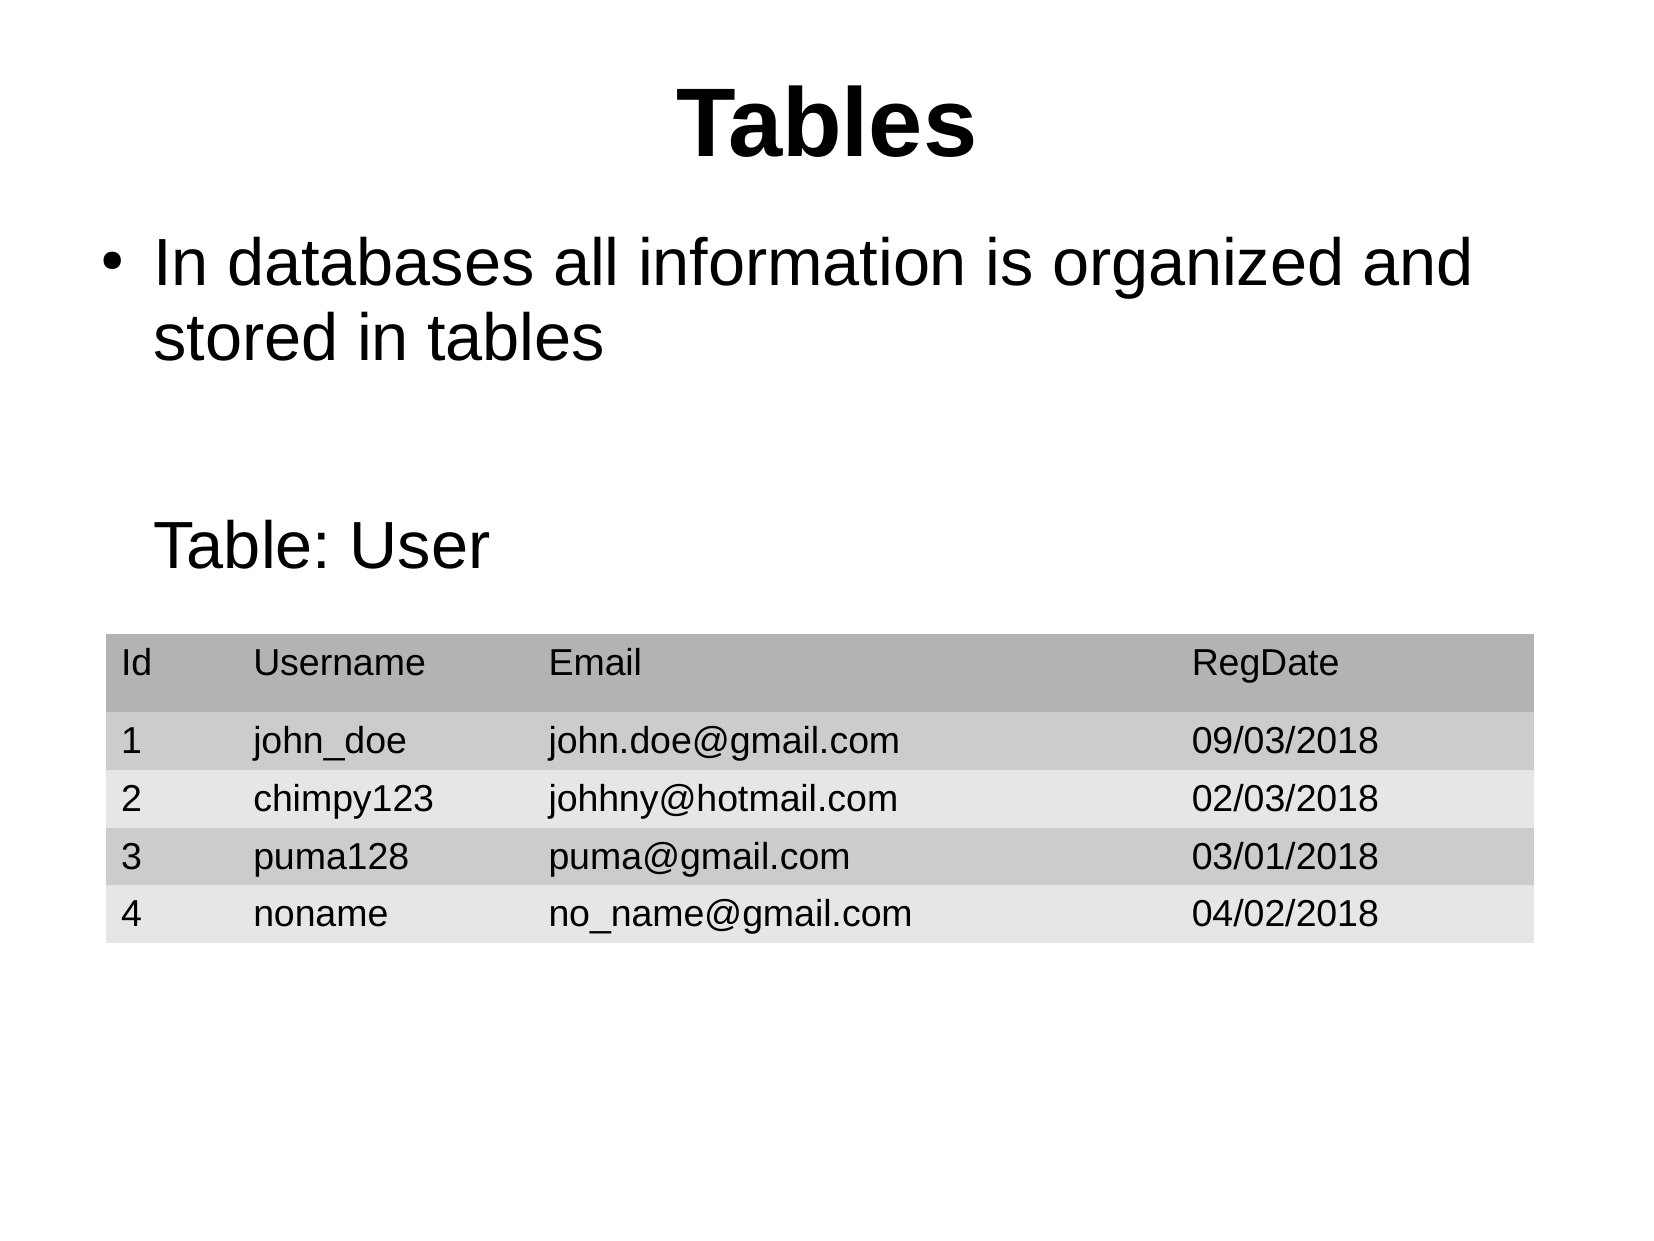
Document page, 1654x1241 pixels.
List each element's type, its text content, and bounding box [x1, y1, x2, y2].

table_cell noname [239, 885, 534, 943]
table_cell puma128 [239, 828, 534, 885]
table_cell 2 [106, 770, 239, 828]
table_header Id [106, 634, 239, 712]
table_header Username [239, 634, 534, 712]
table_cell johhny@hotmail.com [534, 770, 1177, 828]
table_cell 3 [106, 828, 239, 885]
table_header Email [534, 634, 1177, 712]
table_cell john_doe [239, 712, 534, 770]
table_cell 1 [106, 712, 239, 770]
table_cell 4 [106, 885, 239, 943]
table_cell john.doe@gmail.com [534, 712, 1177, 770]
table_cell 09/03/2018 [1177, 712, 1534, 770]
list In databases all information is organized and stored in tables Table: User [82, 225, 1538, 1186]
table_cell 04/02/2018 [1177, 885, 1534, 943]
table_cell 03/01/2018 [1177, 828, 1534, 885]
table_cell no_name@gmail.com [534, 885, 1177, 943]
table_cell puma@gmail.com [534, 828, 1177, 885]
table_header RegDate [1177, 634, 1534, 712]
table_cell chimpy123 [239, 770, 534, 828]
title Tables [82, 49, 1571, 196]
table_cell 02/03/2018 [1177, 770, 1534, 828]
